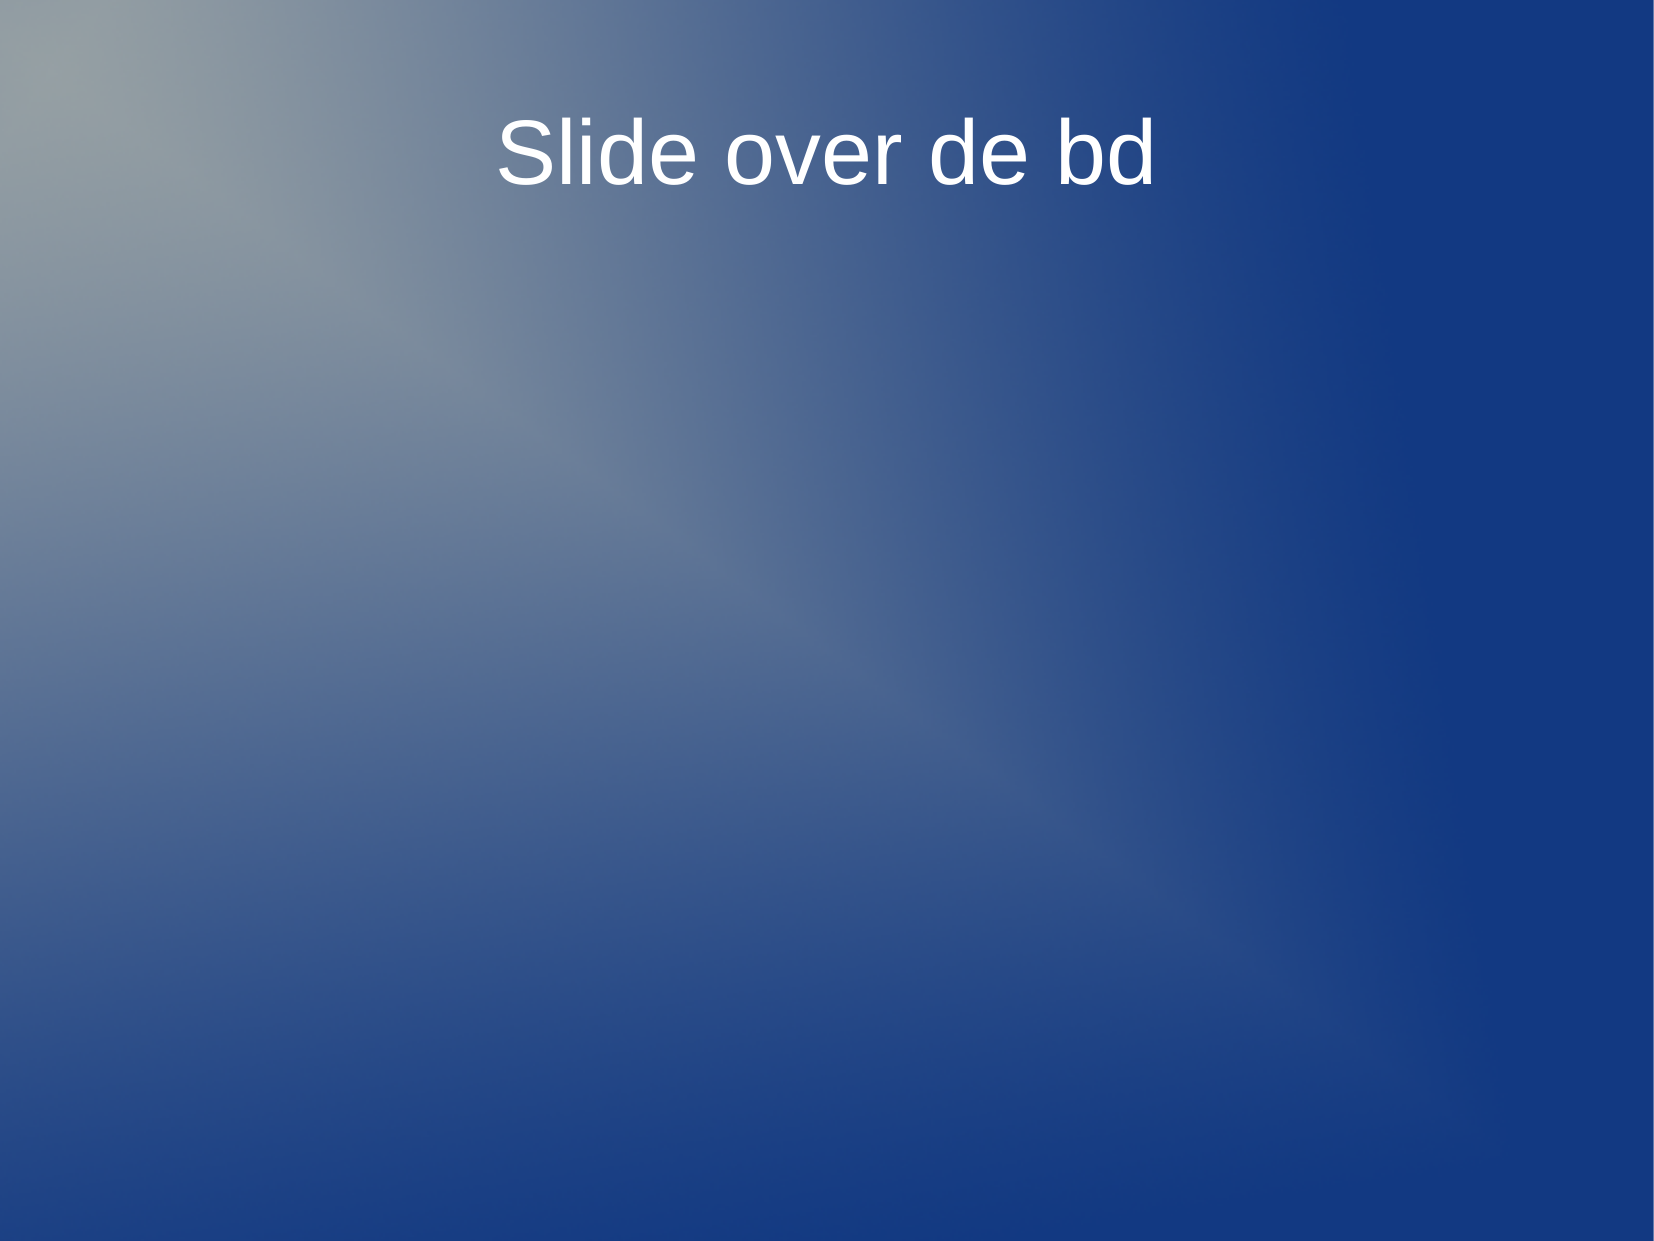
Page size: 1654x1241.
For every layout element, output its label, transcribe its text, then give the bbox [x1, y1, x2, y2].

picture [0, 0, 1654, 1241]
title Slide over de bd [82, 49, 1571, 257]
